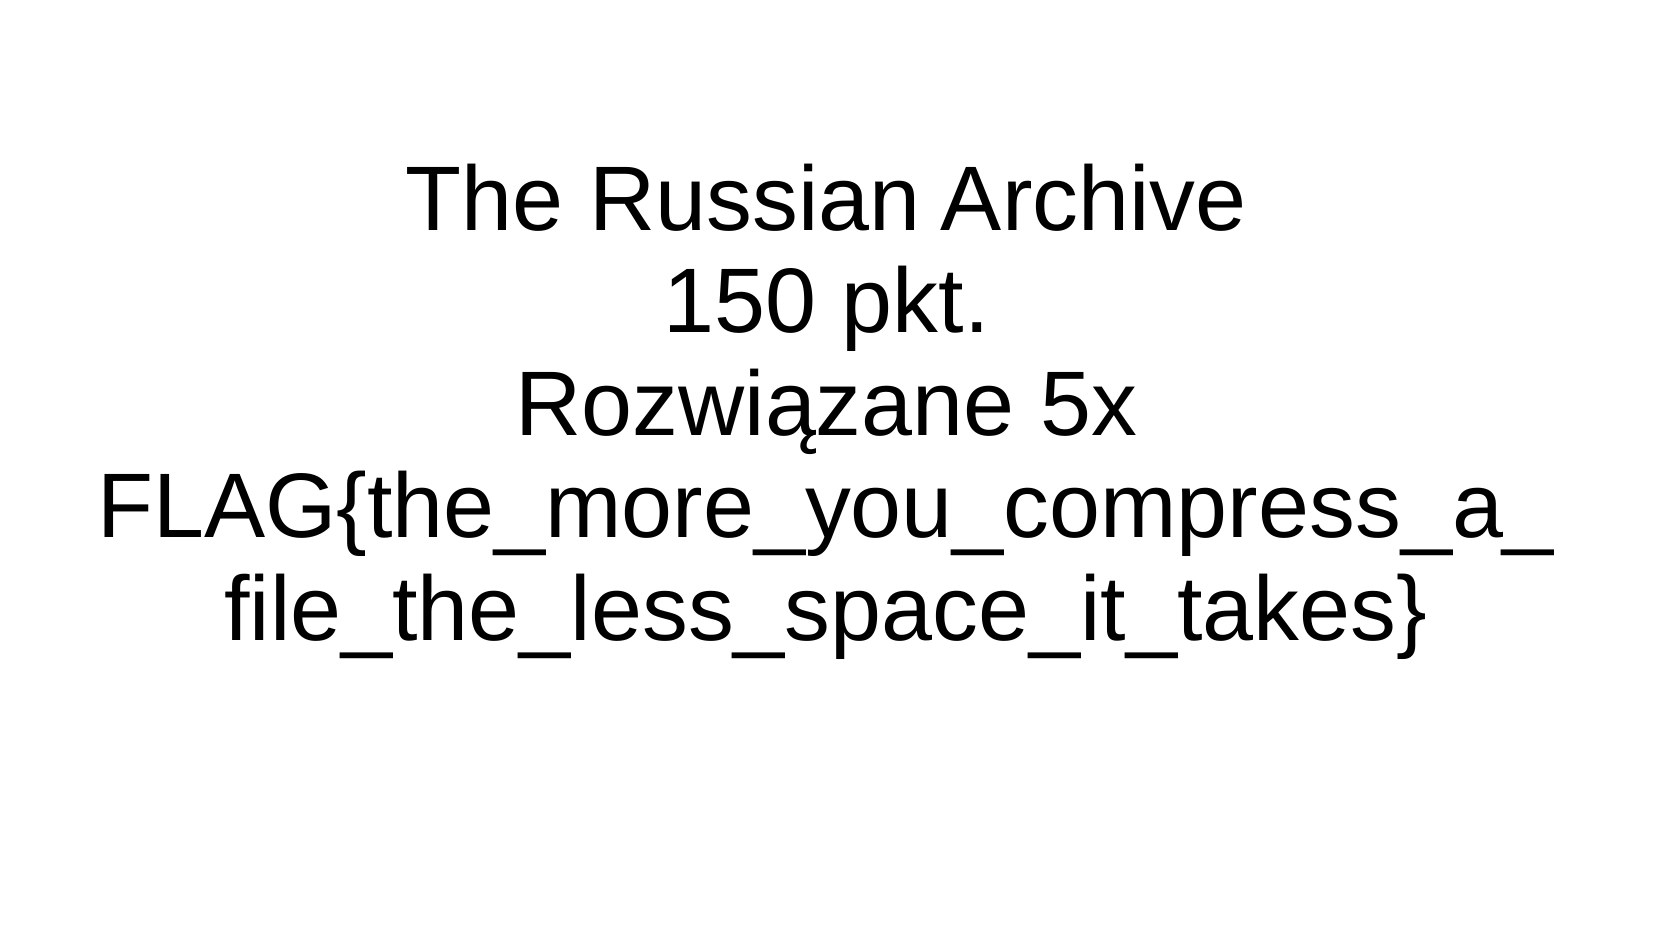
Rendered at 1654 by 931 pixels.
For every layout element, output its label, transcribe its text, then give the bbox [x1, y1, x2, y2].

subtitle The Russian Archive 150 pkt. Rozwiązane 5x FLAG{the_more_you_compress_a_ file_the_less_space_it_takes} [82, 95, 1571, 815]
